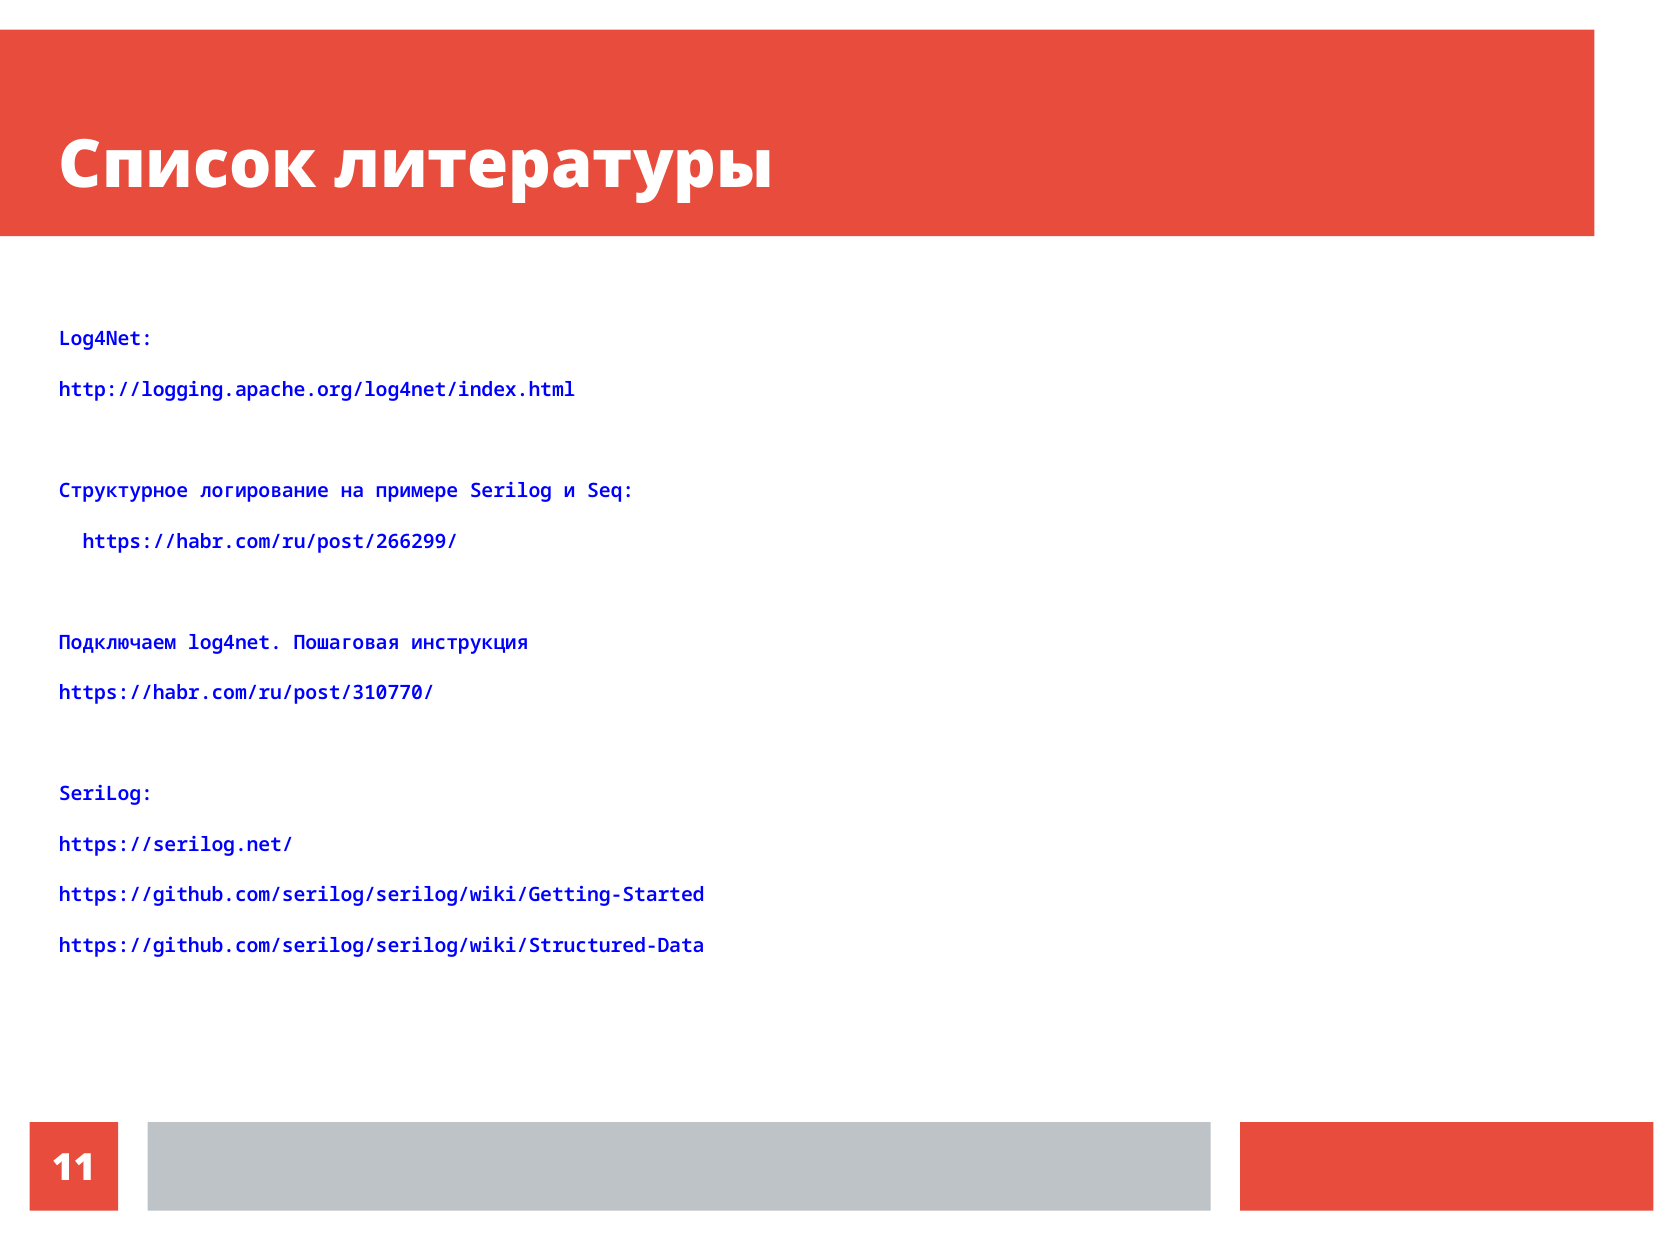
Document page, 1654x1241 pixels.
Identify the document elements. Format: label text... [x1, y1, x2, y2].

title Список литературы [59, 59, 1595, 207]
list Log4Net: http://logging.apache.org/log4net/index.html Структурное логирование на примере Serilog и Seq: https://habr.com/ru/post/266299/ Подключаем log4net. Пошаговая инструкция https://habr.com/ru/post/310770/ SeriLog: https://serilog.net/ https://github.com/serilog/serilog/wiki/Getting-Started https://github.com/serilog/serilog/wiki/Structured-Data [59, 324, 1565, 1093]
